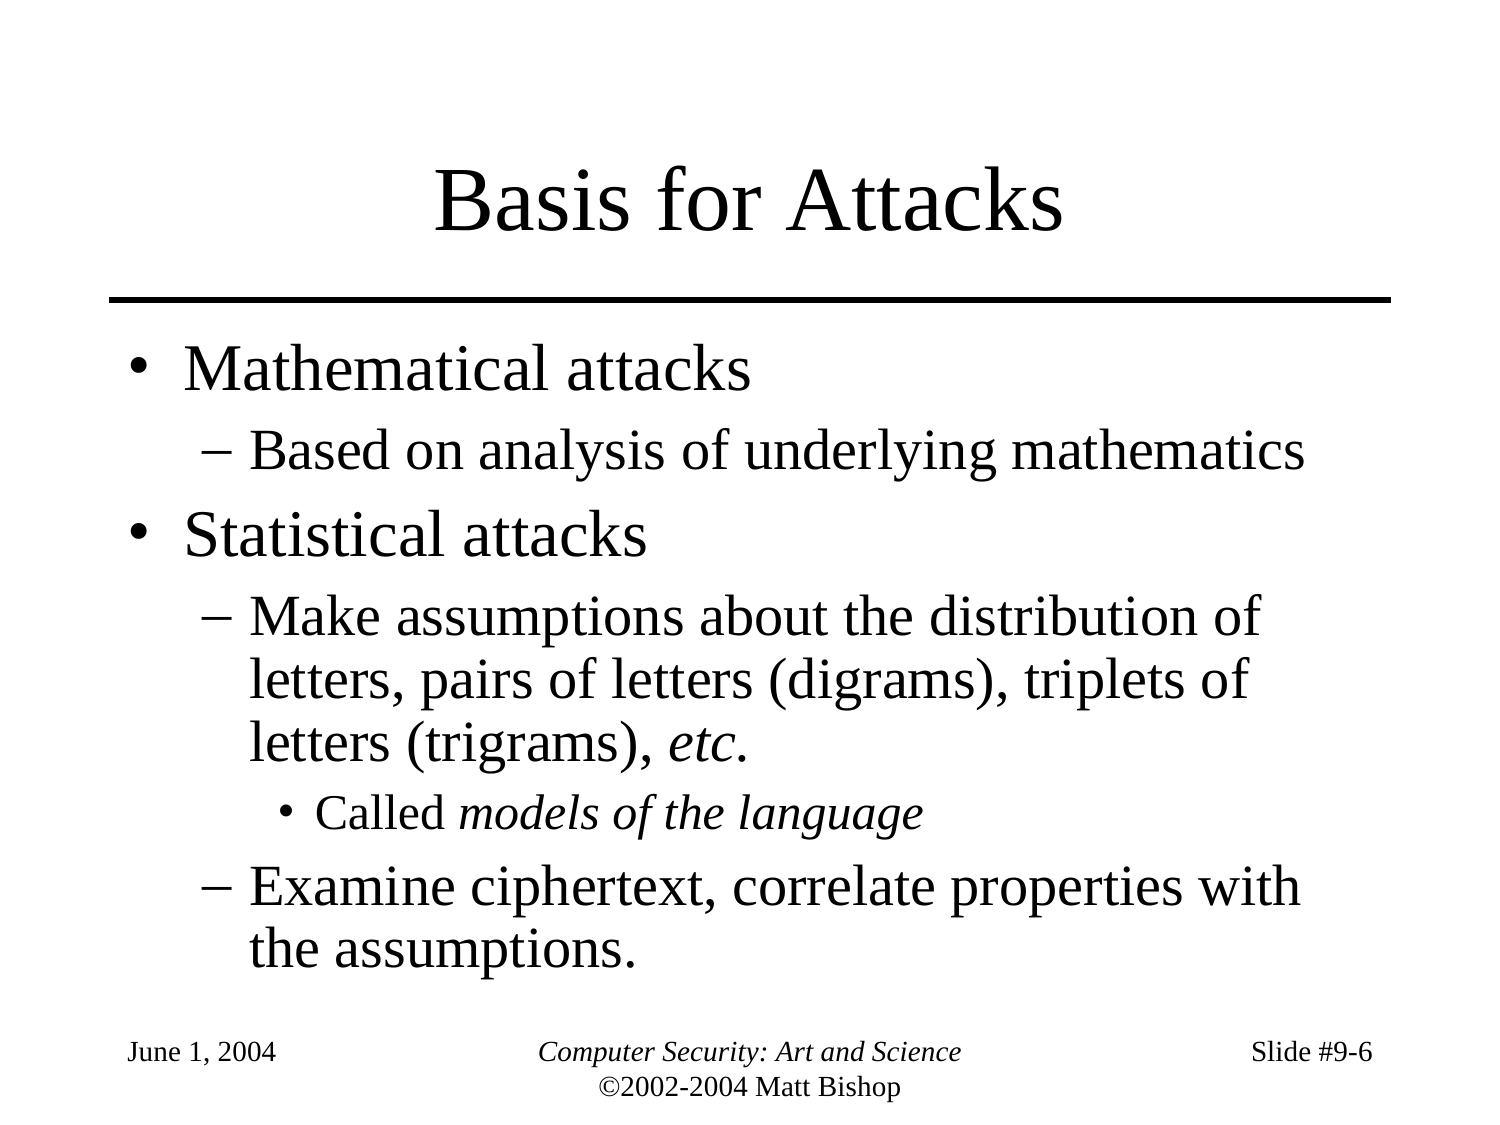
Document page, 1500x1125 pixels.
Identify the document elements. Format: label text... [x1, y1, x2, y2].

list Mathematical attacks Based on analysis of underlying mathematics Statistical attacks Make assumptions about the distribution of letters, pairs of letters (digrams), triplets of letters (trigrams), etc. Called models of the language Examine ciphertext, correlate properties with the assumptions. [112, 324, 1388, 1000]
title Basis for Attacks [112, 99, 1388, 288]
